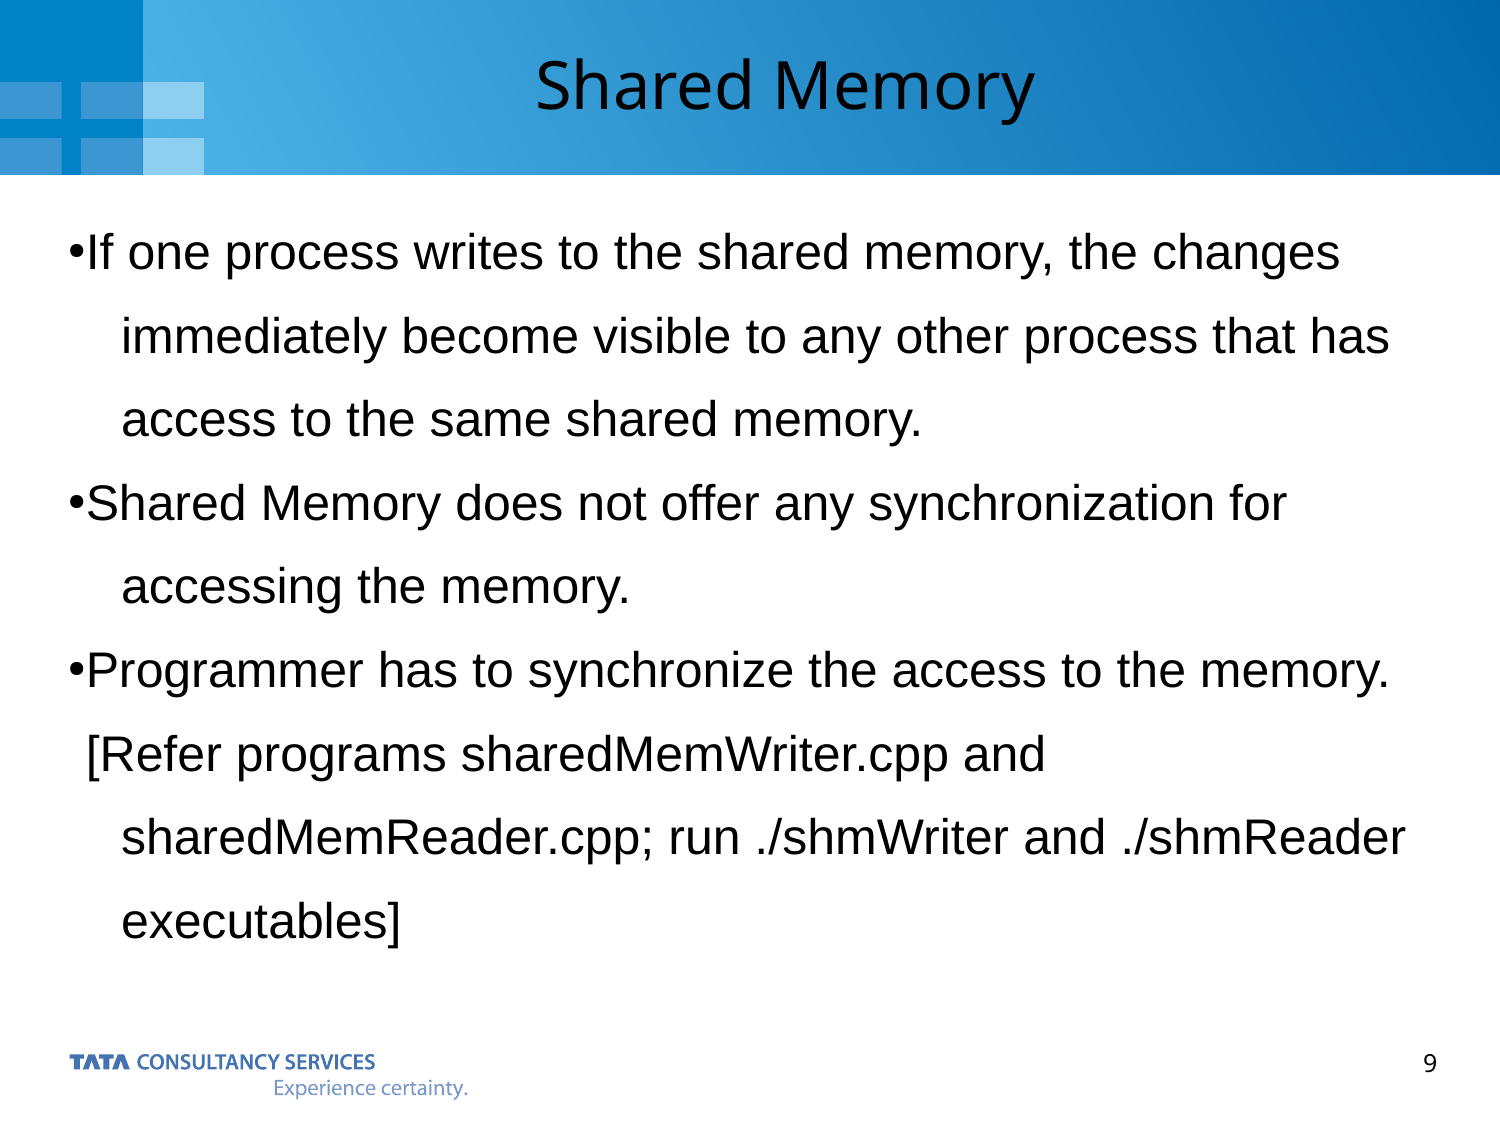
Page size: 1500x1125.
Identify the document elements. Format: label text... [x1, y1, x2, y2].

text_box If one process writes to the shared memory, the changes immediately become visible to any other process that has access to the same shared memory. Shared Memory does not offer any synchronization for accessing the memory. Programmer has to synchronize the access to the memory. [Refer programs sharedMemWriter.cpp and sharedMemReader.cpp; run ./shmWriter and ./shmReader executables] [35, 188, 1465, 1040]
text_box Shared Memory [224, 11, 1347, 154]
